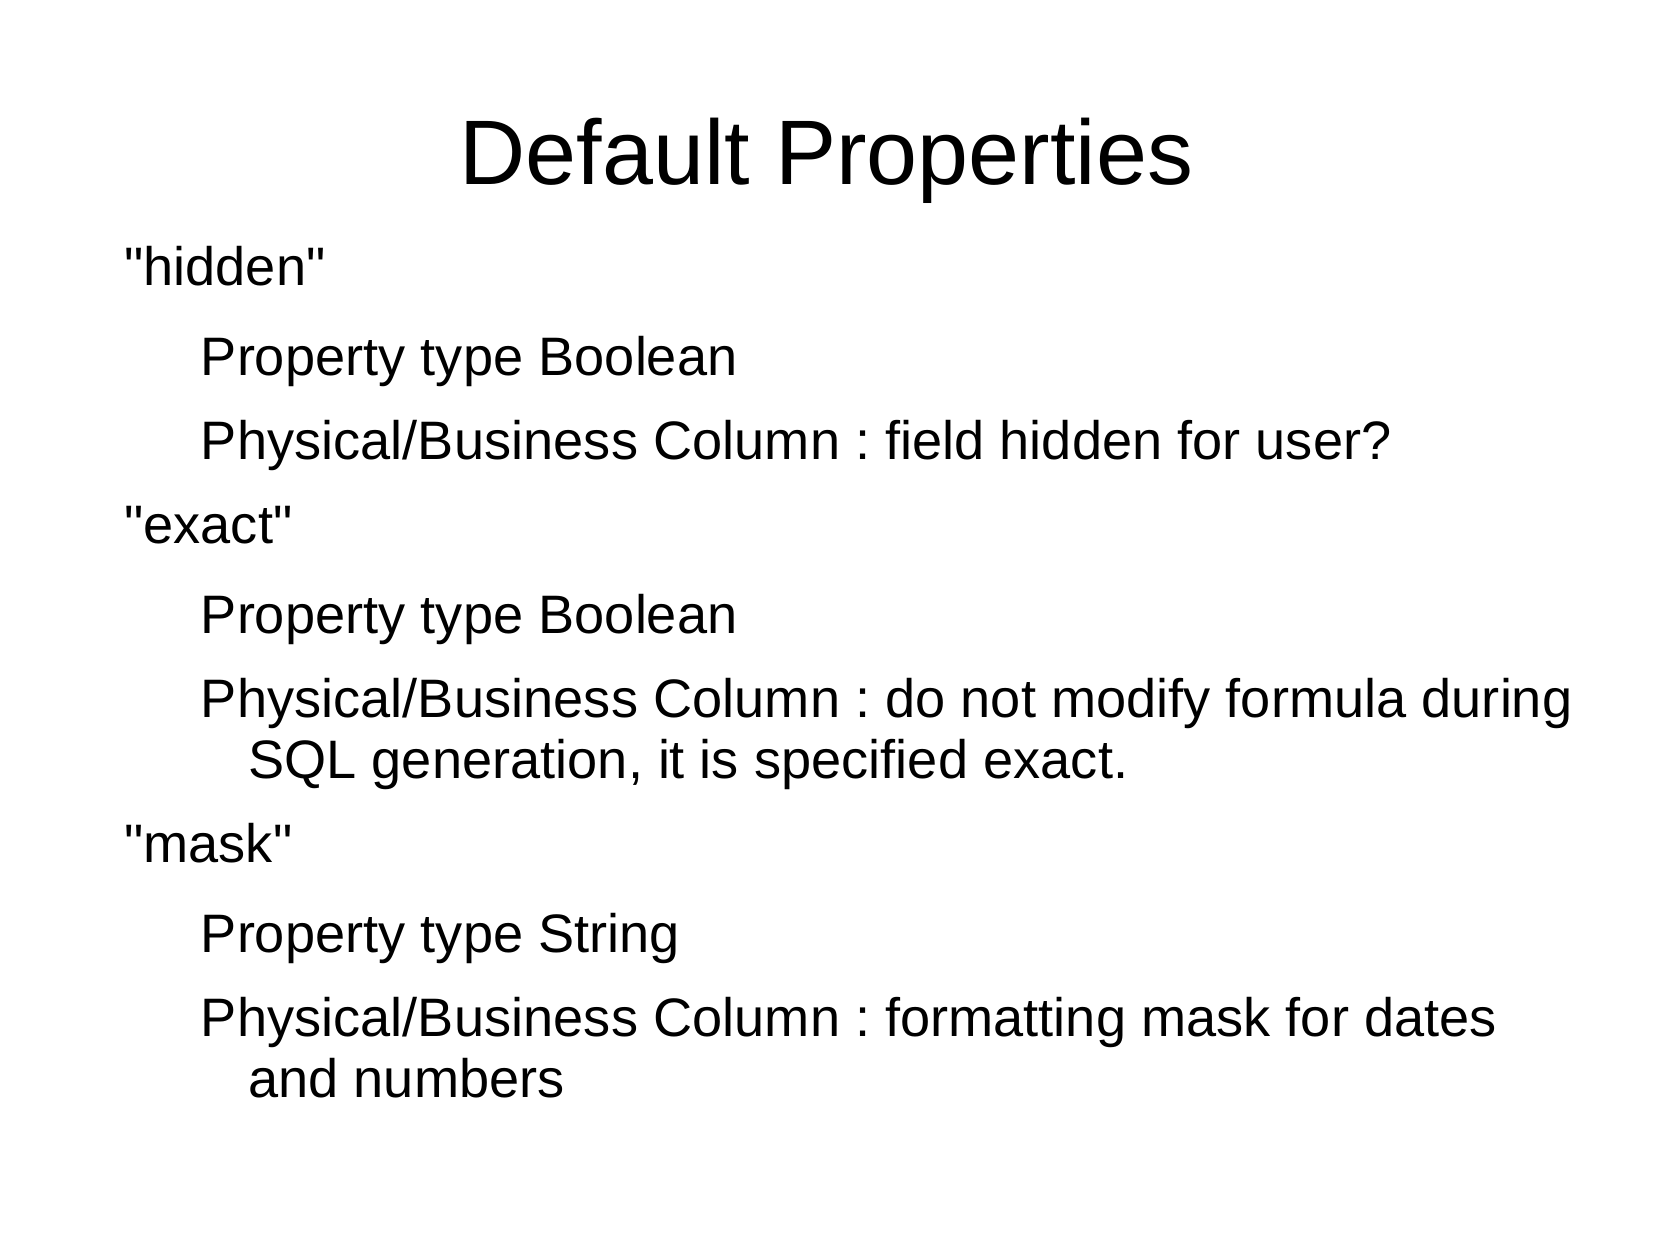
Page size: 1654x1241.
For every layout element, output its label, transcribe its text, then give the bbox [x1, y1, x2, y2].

list "hidden" Property type Boolean Physical/Business Column : field hidden for user? "exact" Property type Boolean Physical/Business Column : do not modify formula during SQL generation, it is specified exact. "mask" Property type String Physical/Business Column : formatting mask for dates and numbers [106, 236, 1595, 1181]
title Default Properties [82, 49, 1571, 257]
